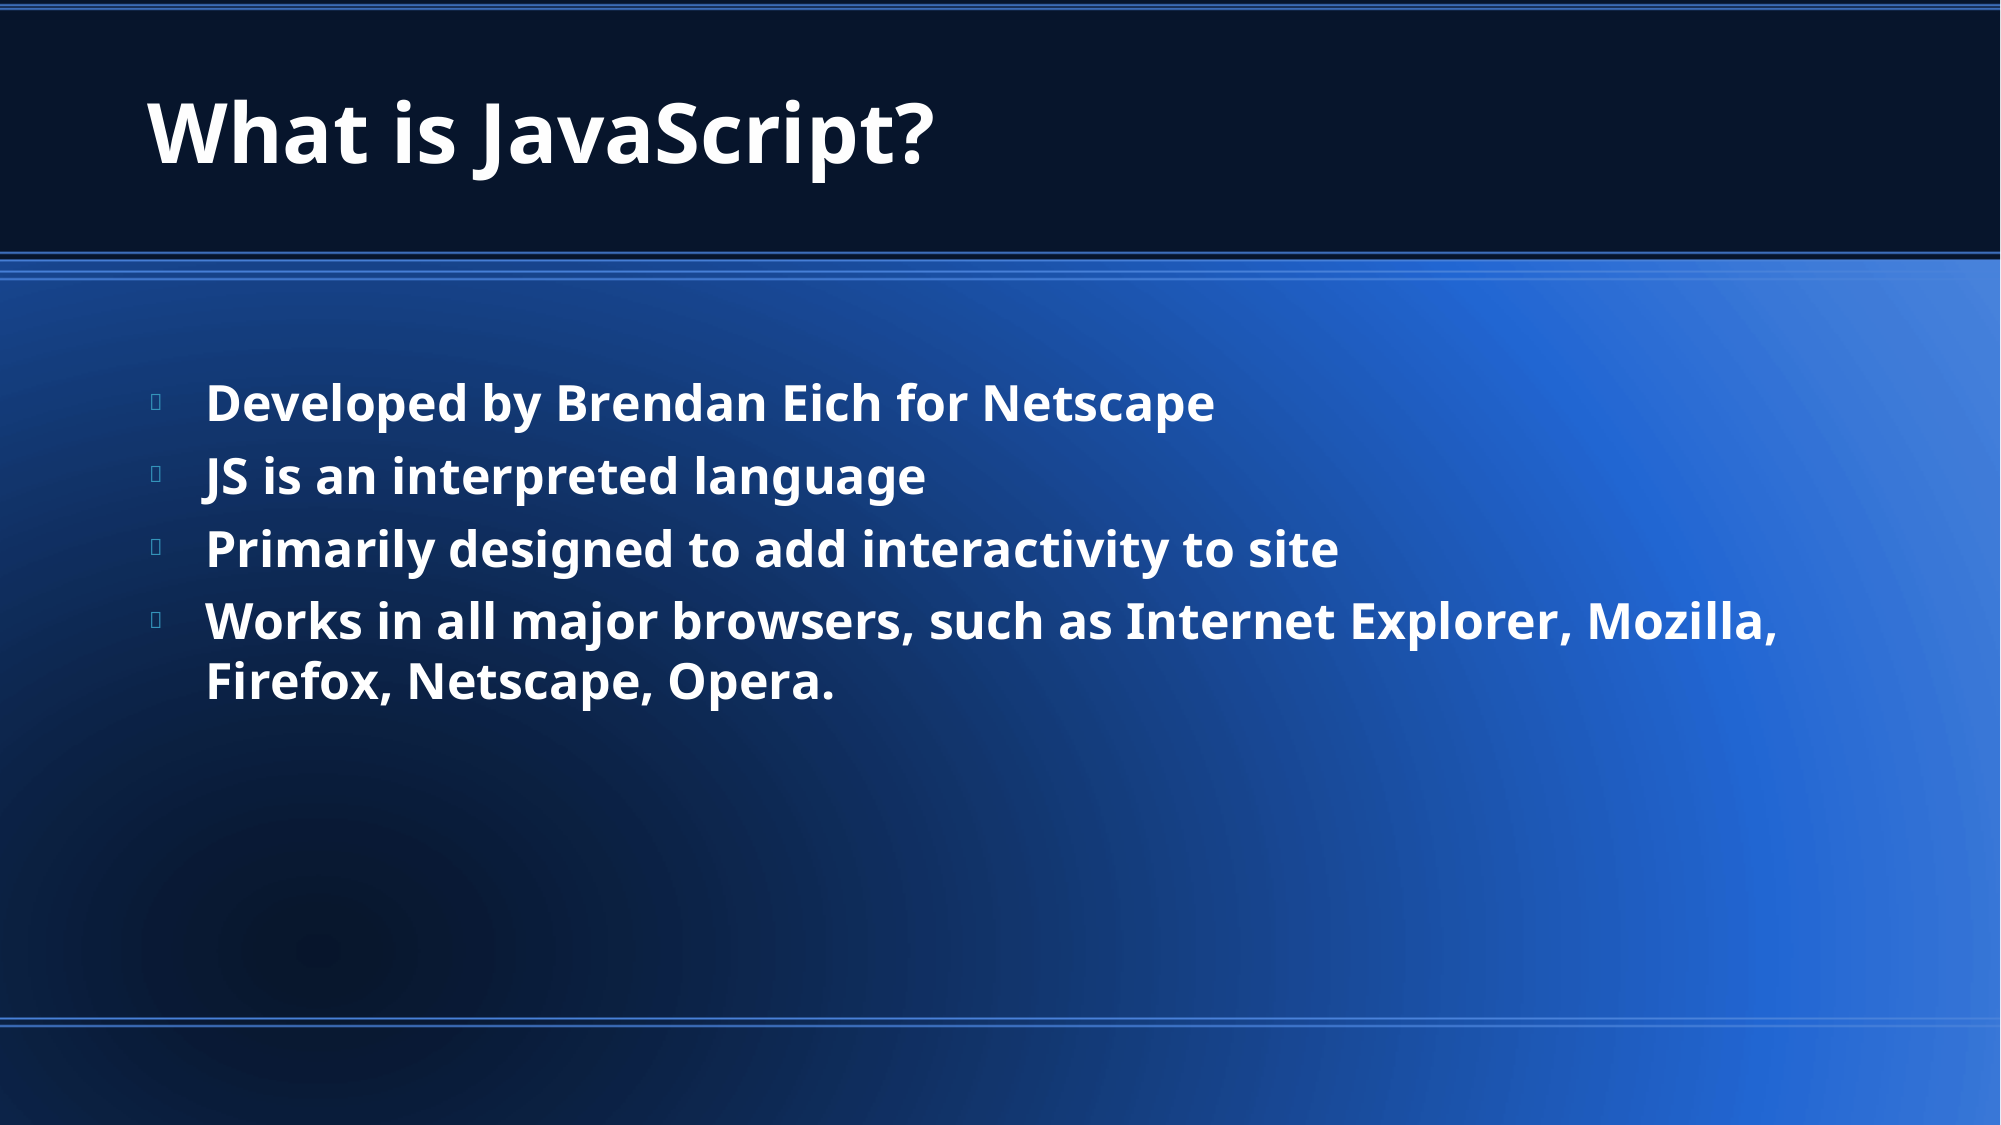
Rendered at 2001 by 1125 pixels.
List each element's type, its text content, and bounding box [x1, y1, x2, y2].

title What is JavaScript? [132, 73, 1868, 233]
list Developed by Brendan Eich for Netscape JS is an interpreted language Primarily designed to add interactivity to site Works in all major browsers, such as Internet Explorer, Mozilla, Firefox, Netscape, Opera. [134, 364, 1866, 962]
picture [0, 0, 2001, 1125]
